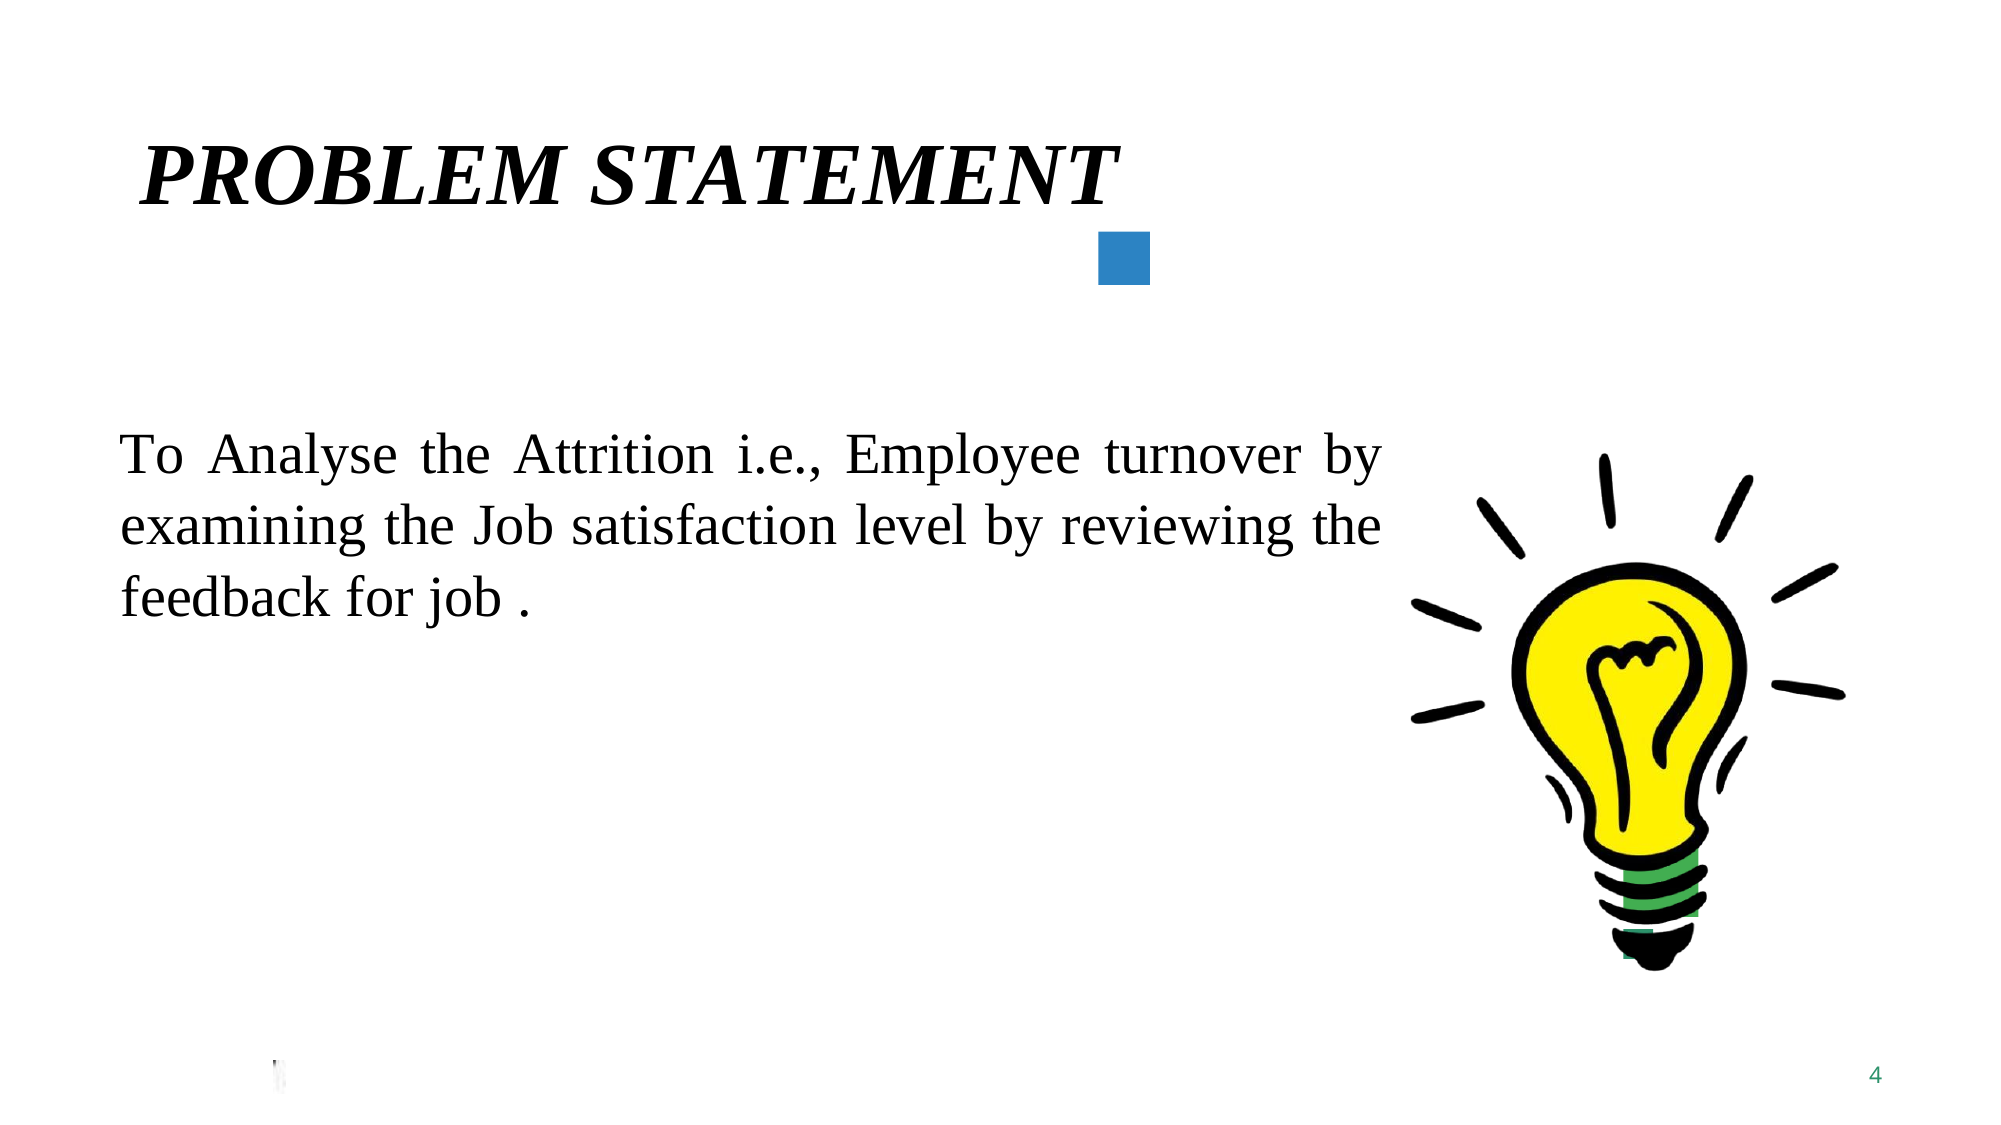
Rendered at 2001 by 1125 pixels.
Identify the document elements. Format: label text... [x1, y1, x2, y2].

text_box [1098, 231, 1150, 285]
title PROBLEM STATEMENT [121, 114, 1450, 225]
text_box To Analyse the Attrition i.e., Employee turnover by examining the Job satisfaction level by reviewing the feedback for job . [117, 413, 1383, 631]
picture [273, 1060, 286, 1094]
slide_number 4 [1862, 1059, 1890, 1091]
picture [1400, 443, 1854, 978]
